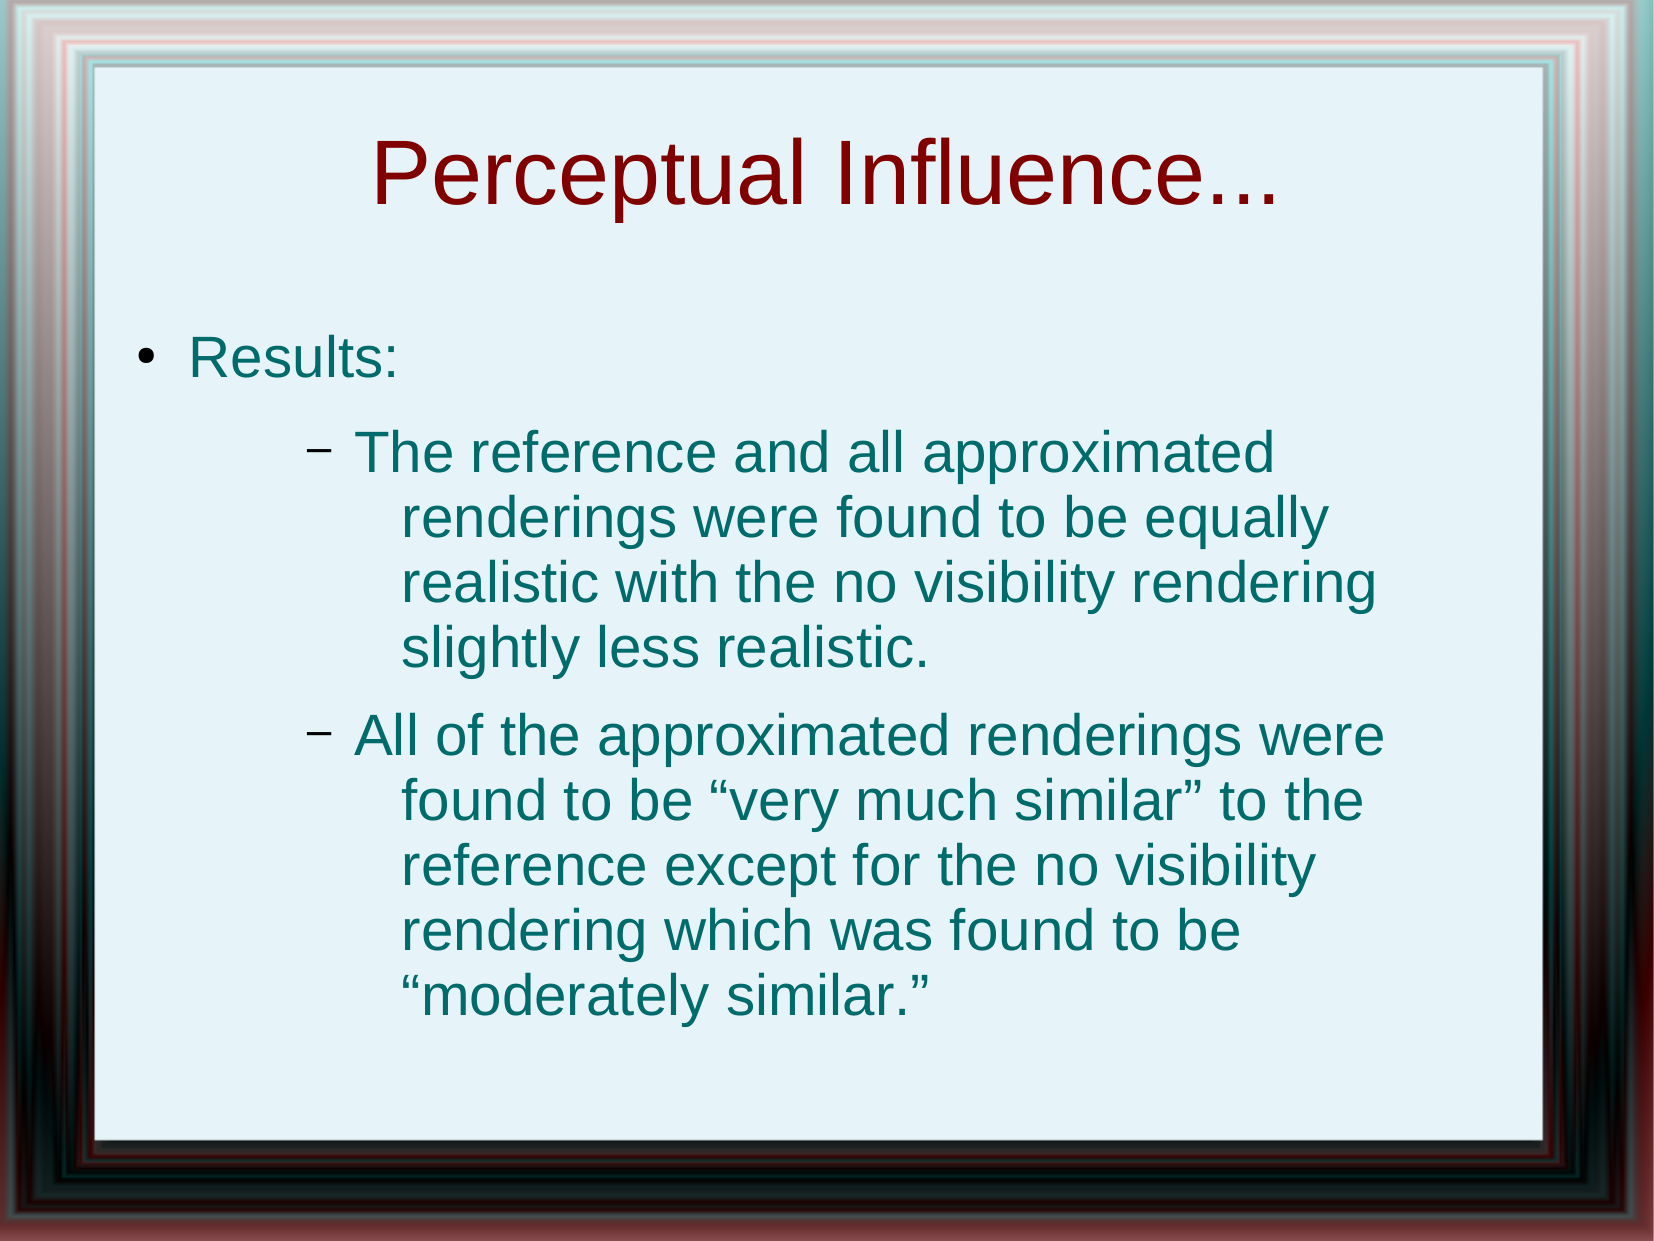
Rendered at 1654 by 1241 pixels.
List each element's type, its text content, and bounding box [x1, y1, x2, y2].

title Perceptual Influence... [118, 95, 1536, 250]
list Results: The reference and all approximated renderings were found to be equally realistic with the no visibility rendering slightly less realistic. All of the approximated renderings were found to be “very much similar” to the reference except for the no visibility rendering which was found to be “moderately similar.” [118, 324, 1506, 1026]
picture [0, 0, 1654, 1241]
